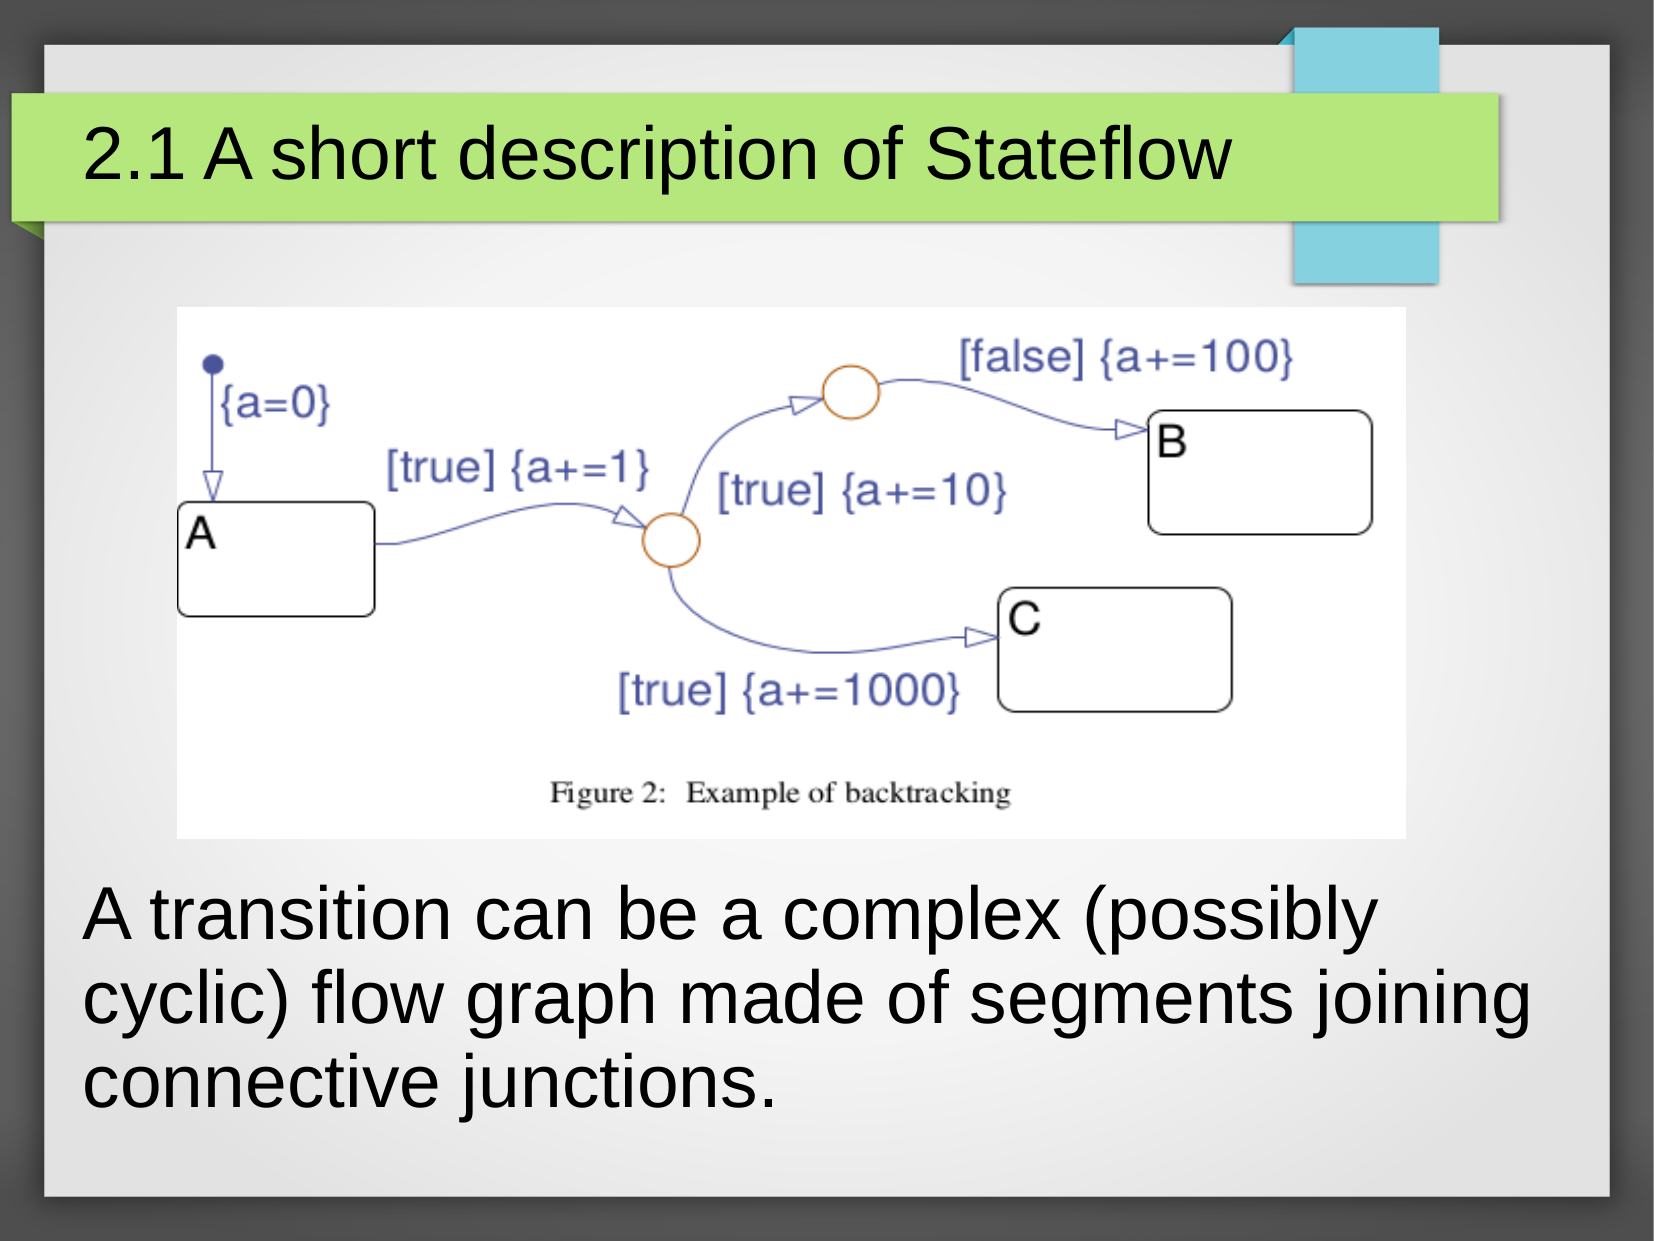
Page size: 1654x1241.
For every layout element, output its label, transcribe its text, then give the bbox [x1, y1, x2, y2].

title 2.1 A short description of Stateflow [82, 69, 1264, 238]
picture [0, 0, 1654, 1241]
title A transition can be a complex (possibly cyclic) flow graph made of segments joining connective junctions. [82, 862, 1571, 1134]
